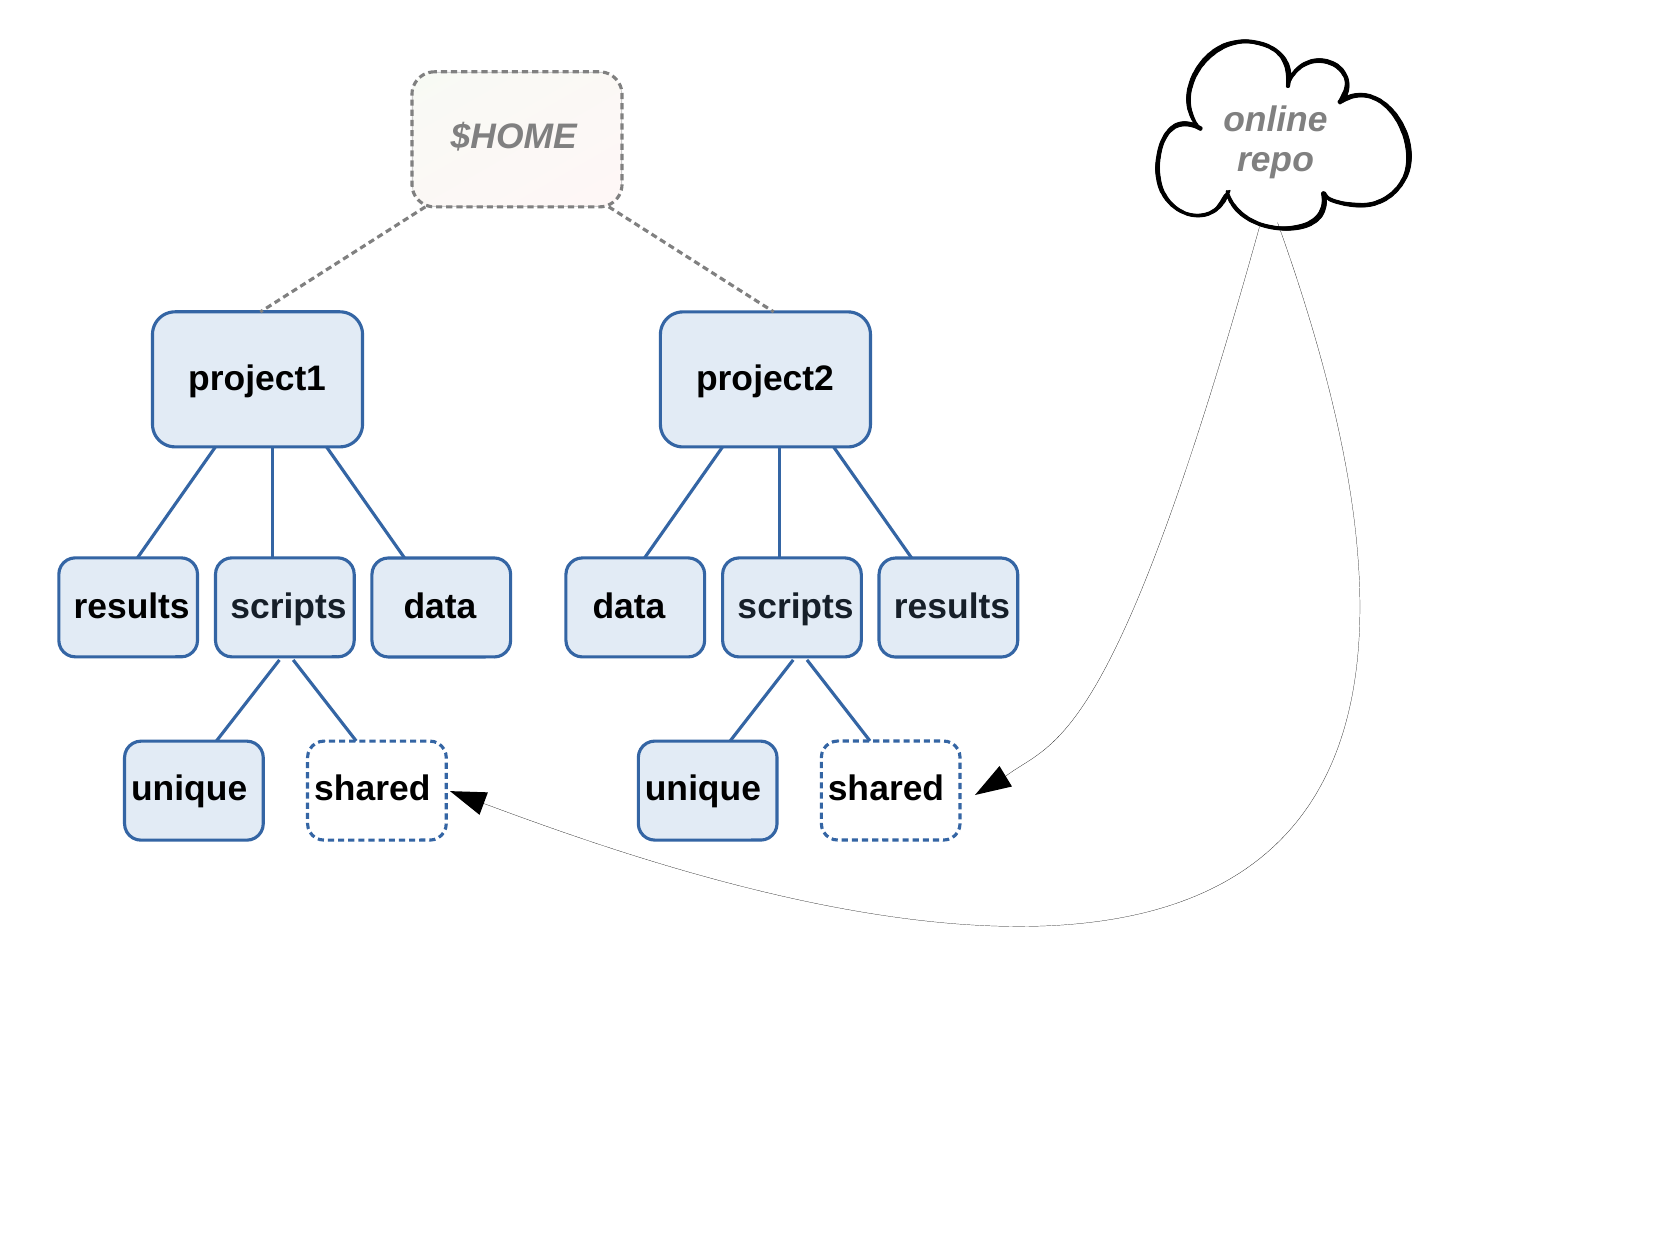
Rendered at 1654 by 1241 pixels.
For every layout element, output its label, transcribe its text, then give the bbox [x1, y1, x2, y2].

text_box [411, 71, 623, 207]
text_box results [1018, 579, 1026, 636]
text_box [638, 816, 778, 841]
text_box shared [813, 760, 964, 816]
text_box data [388, 579, 498, 636]
text_box unique [116, 760, 267, 816]
text_box [124, 741, 264, 760]
text_box [215, 557, 355, 657]
text_box [660, 311, 871, 447]
text_box project2 [681, 350, 856, 446]
text_box scripts [355, 579, 363, 636]
text_box [371, 557, 511, 657]
text_box [58, 557, 198, 579]
text_box unique [630, 760, 781, 816]
text_box [152, 311, 363, 447]
text_box scripts [862, 579, 870, 636]
text_box [879, 558, 1018, 658]
text_box [638, 741, 778, 760]
text_box shared [299, 760, 450, 816]
text_box results [58, 579, 216, 674]
text_box [124, 816, 264, 841]
picture [1155, 39, 1412, 231]
text_box project1 [173, 350, 346, 446]
text_box [722, 557, 862, 657]
text_box data [577, 579, 687, 636]
text_box [565, 557, 705, 657]
text_box $HOME [416, 109, 611, 173]
